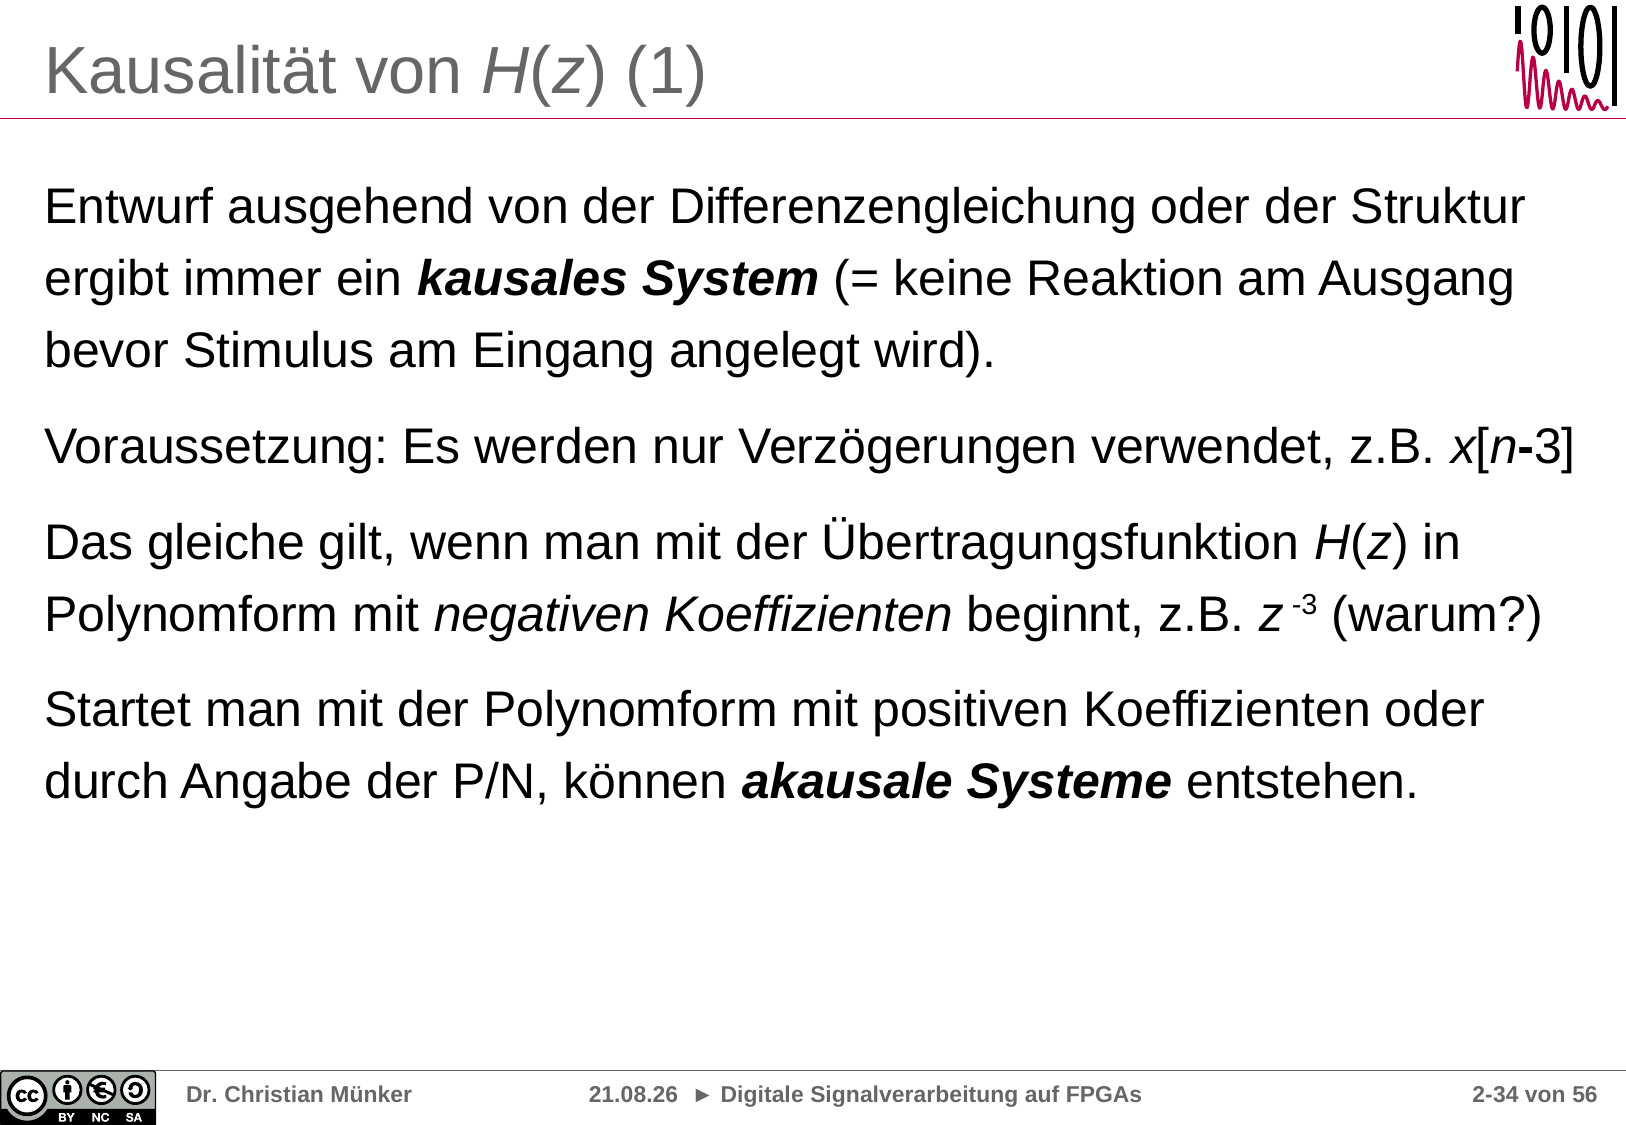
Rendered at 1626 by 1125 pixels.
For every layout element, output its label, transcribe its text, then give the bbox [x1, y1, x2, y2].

picture [1511, 0, 1624, 113]
title Kausalität von H(z) (1) [44, 23, 1436, 108]
text_box Entwurf ausgehend von der Differenzengleichung oder der Struktur ergibt immer ein kausales System (= keine Reaktion am Ausgang bevor Stimulus am Eingang angelegt wird). Voraussetzung: Es werden nur Verzögerungen verwendet, z.B. x[n-3] Das gleiche gilt, wenn man mit der Übertragungsfunktion H(z) in Polynomform mit negativen Koeffizienten beginnt, z.B. z -3 (warum?) Startet man mit der Polynomform mit positiven Koeffizienten oder durch Angabe der P/N, können akausale Systeme entstehen. [29, 154, 1601, 805]
